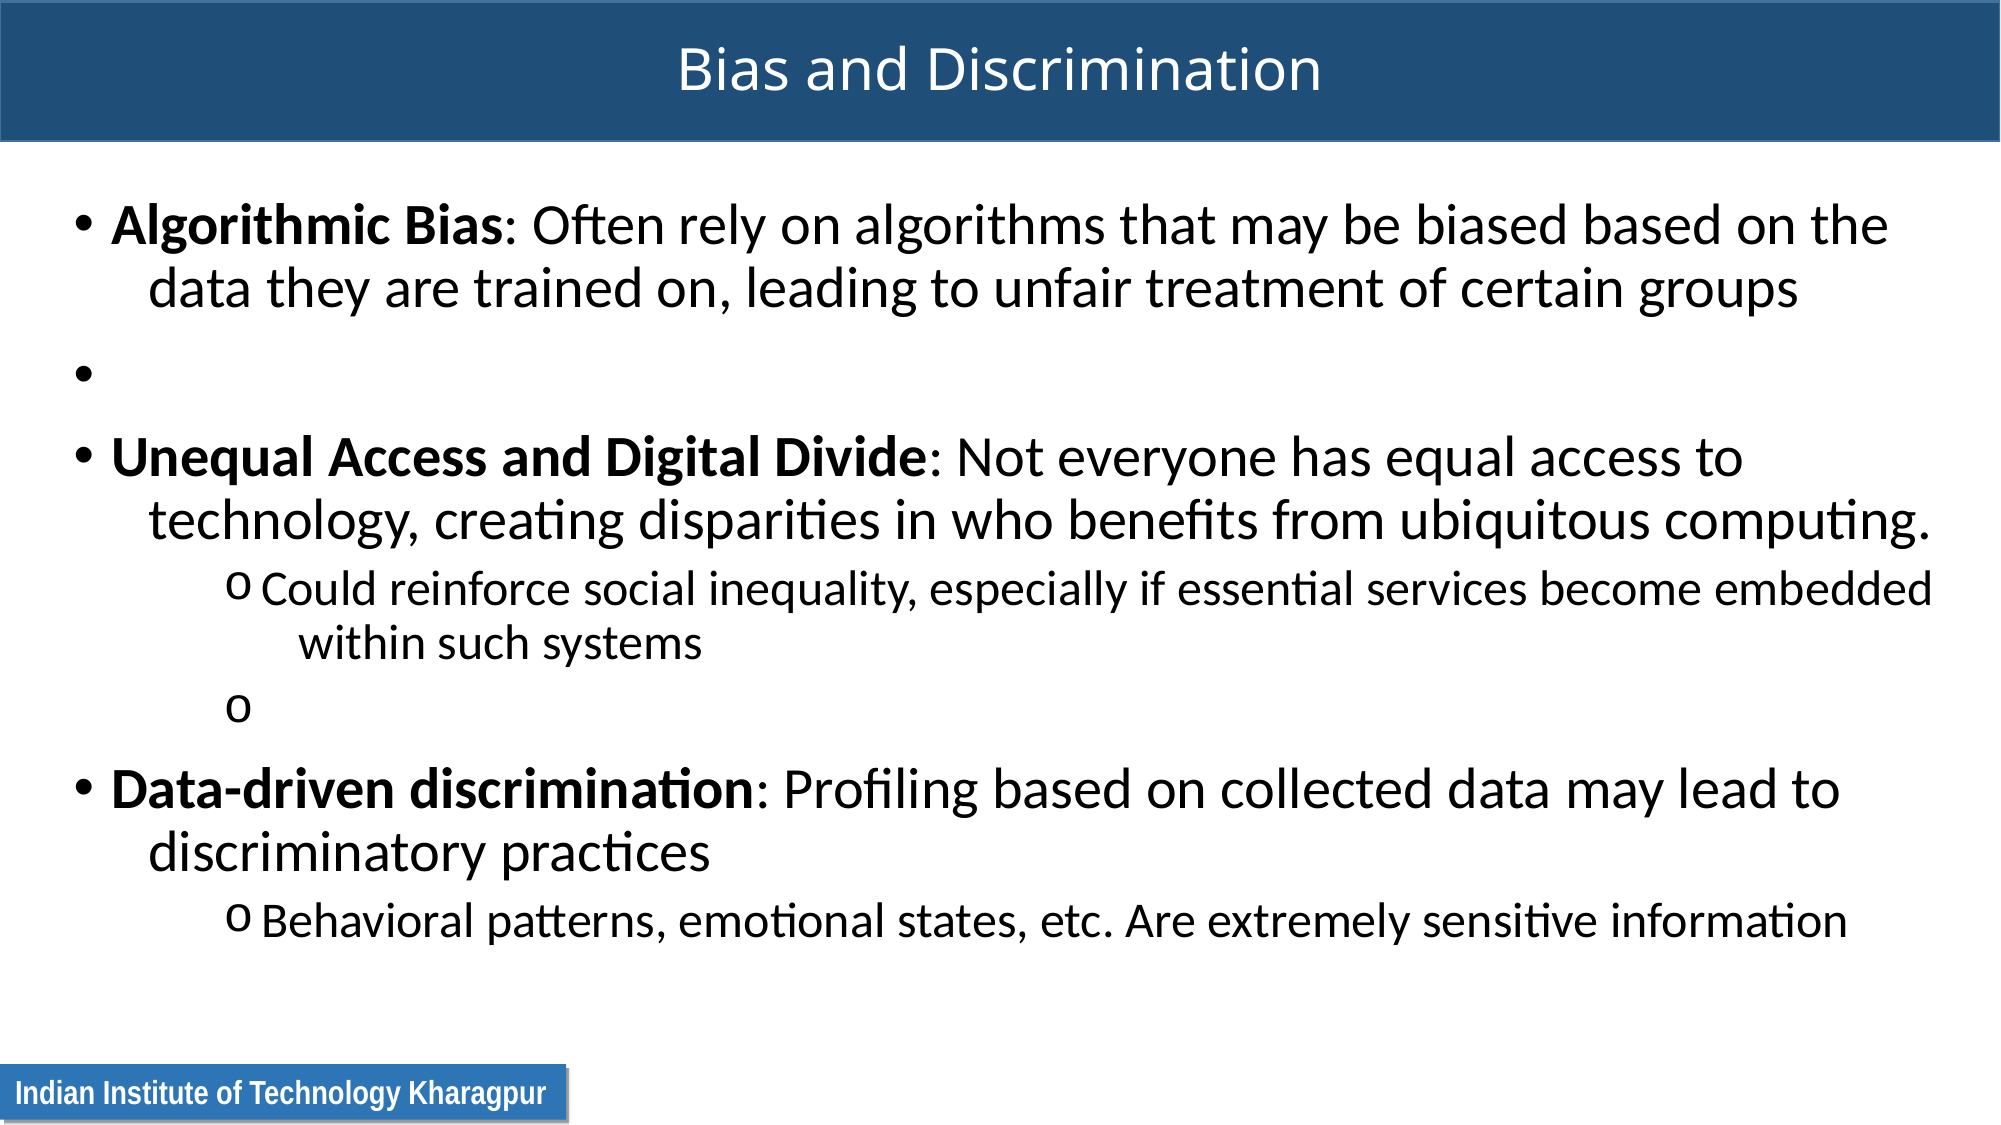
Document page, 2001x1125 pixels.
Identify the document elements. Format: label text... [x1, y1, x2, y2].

title Bias and Discrimination [0, 1, 2000, 141]
list Algorithmic Bias: Often rely on algorithms that may be biased based on the data they are trained on, leading to unfair treatment of certain groups Unequal Access and Digital Divide: Not everyone has equal access to technology, creating disparities in who benefits from ubiquitous computing. Could reinforce social inequality, especially if essential services become embedded within such systems Data-driven discrimination: Profiling based on collected data may lead to discriminatory practices Behavioral patterns, emotional states, etc. Are extremely sensitive information [58, 186, 1954, 1065]
